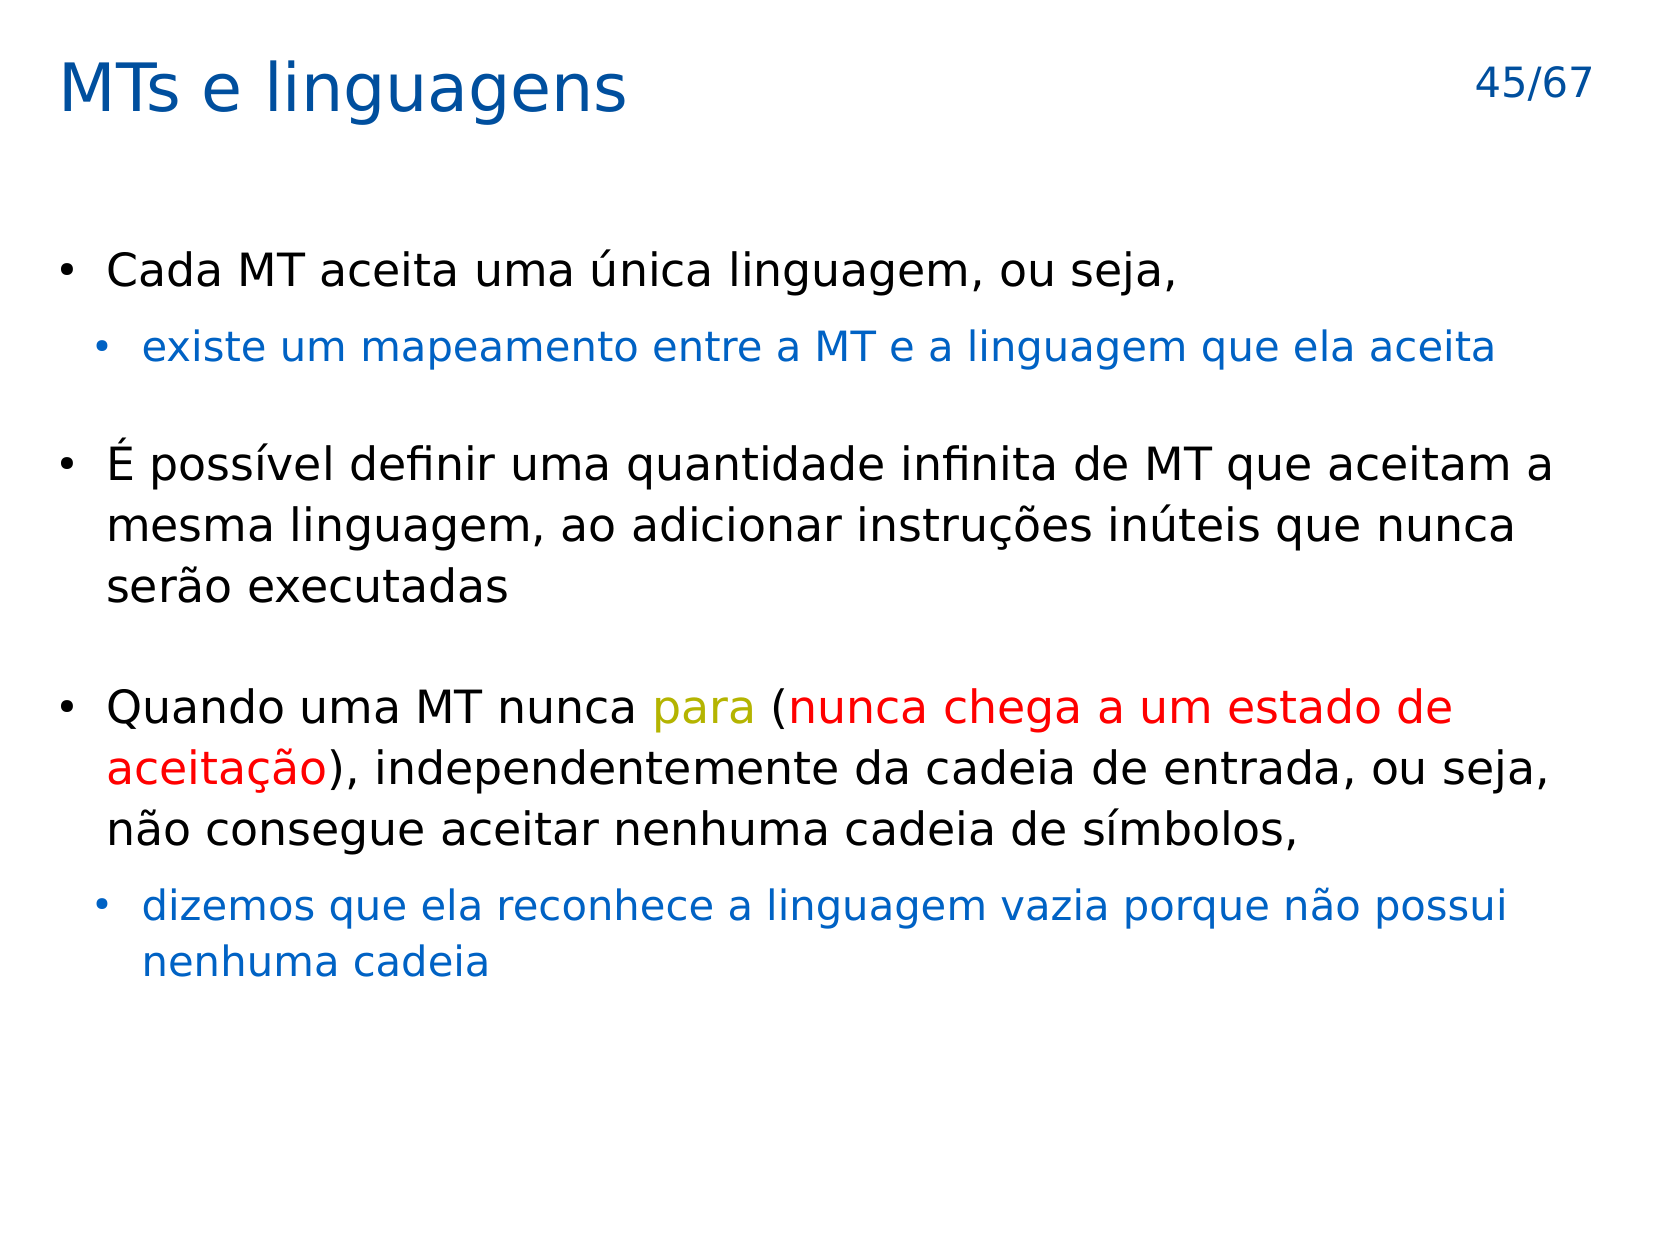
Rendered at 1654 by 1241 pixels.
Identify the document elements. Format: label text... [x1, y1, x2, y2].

title MTs e linguagens [59, 29, 1625, 148]
list Cada MT aceita uma única linguagem, ou seja, existe um mapeamento entre a MT e a linguagem que ela aceita É possível definir uma quantidade infinita de MT que aceitam a mesma linguagem, ao adicionar instruções inúteis que nunca serão executadas Quando uma MT nunca para (nunca chega a um estado de aceitação), independentemente da cadeia de entrada, ou seja, não consegue aceitar nenhuma cadeia de símbolos, dizemos que ela reconhece a linguagem vazia porque não possui nenhuma cadeia [59, 236, 1595, 1211]
